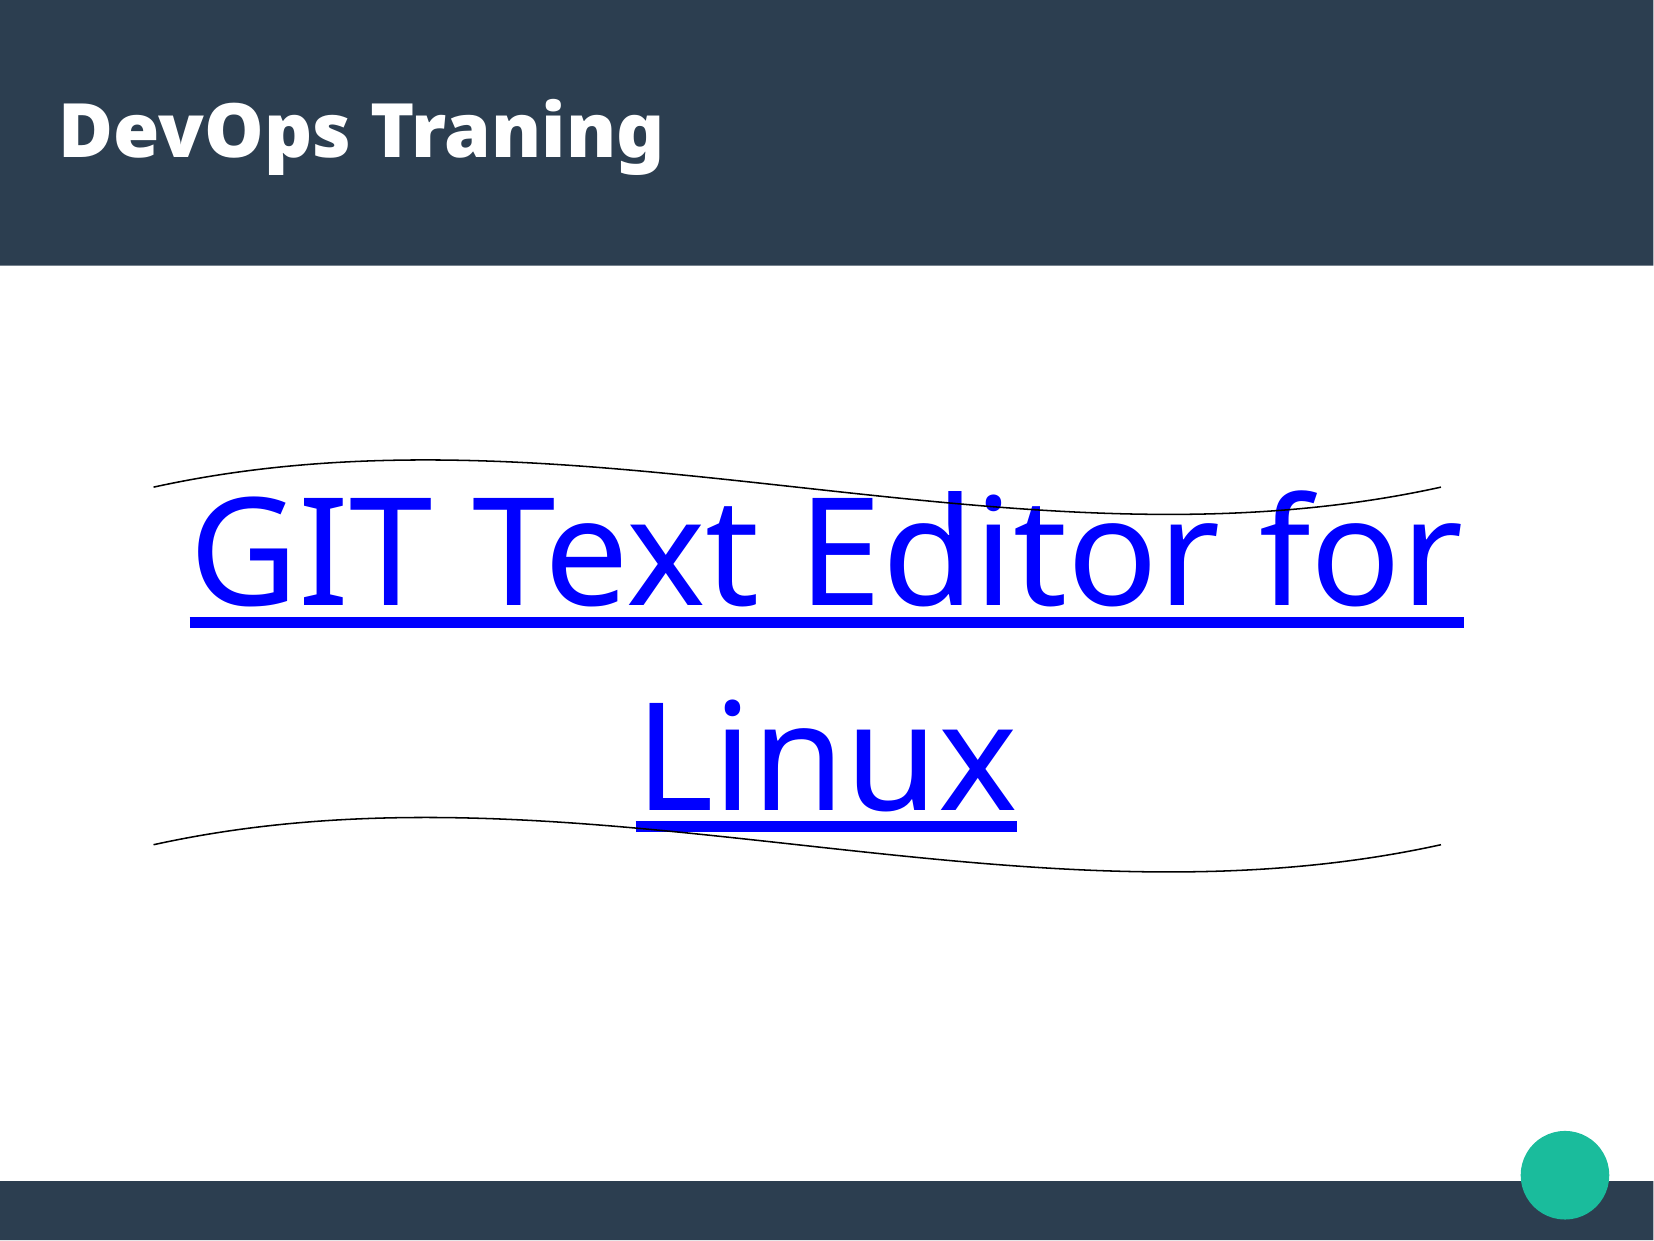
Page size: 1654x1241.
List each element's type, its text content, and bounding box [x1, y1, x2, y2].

subtitle GIT Text Editor for Linux [82, 290, 1571, 1010]
title DevOps Traning [59, 49, 1595, 207]
